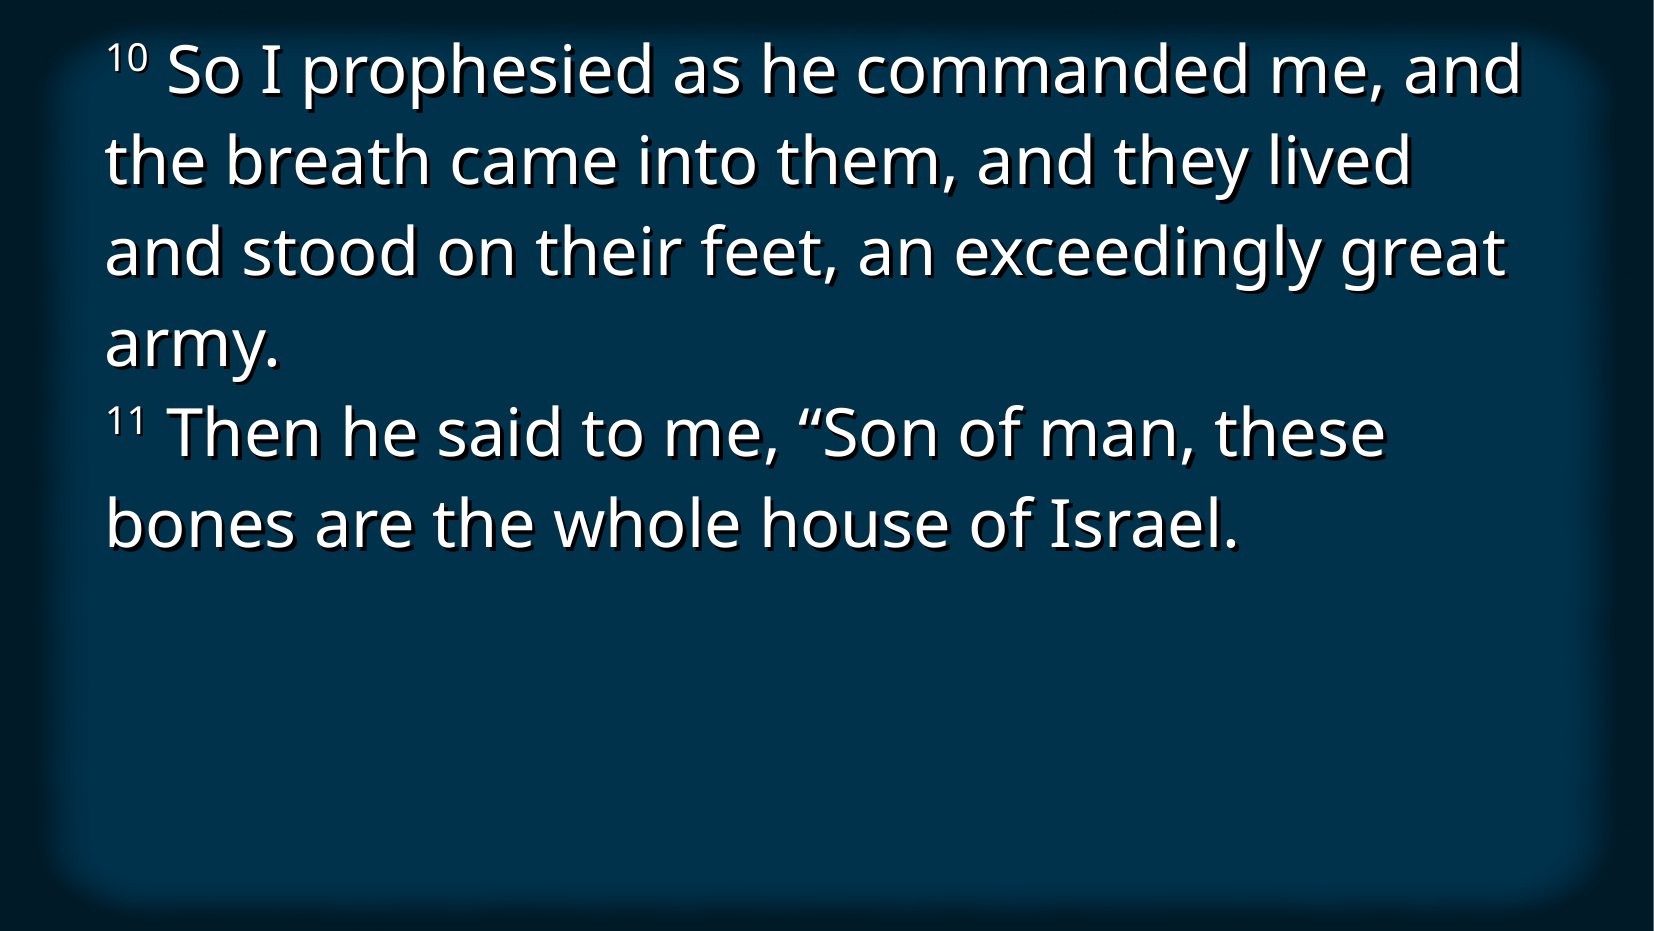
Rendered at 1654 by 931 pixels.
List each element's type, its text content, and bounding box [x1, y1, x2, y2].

text_box 10 So I prophesied as he commanded me, and the breath came into them, and they lived and stood on their feet, an exceedingly great army. 11 Then he said to me, “Son of man, these bones are the whole house of Israel. [90, 15, 1561, 563]
picture [0, 0, 1654, 931]
